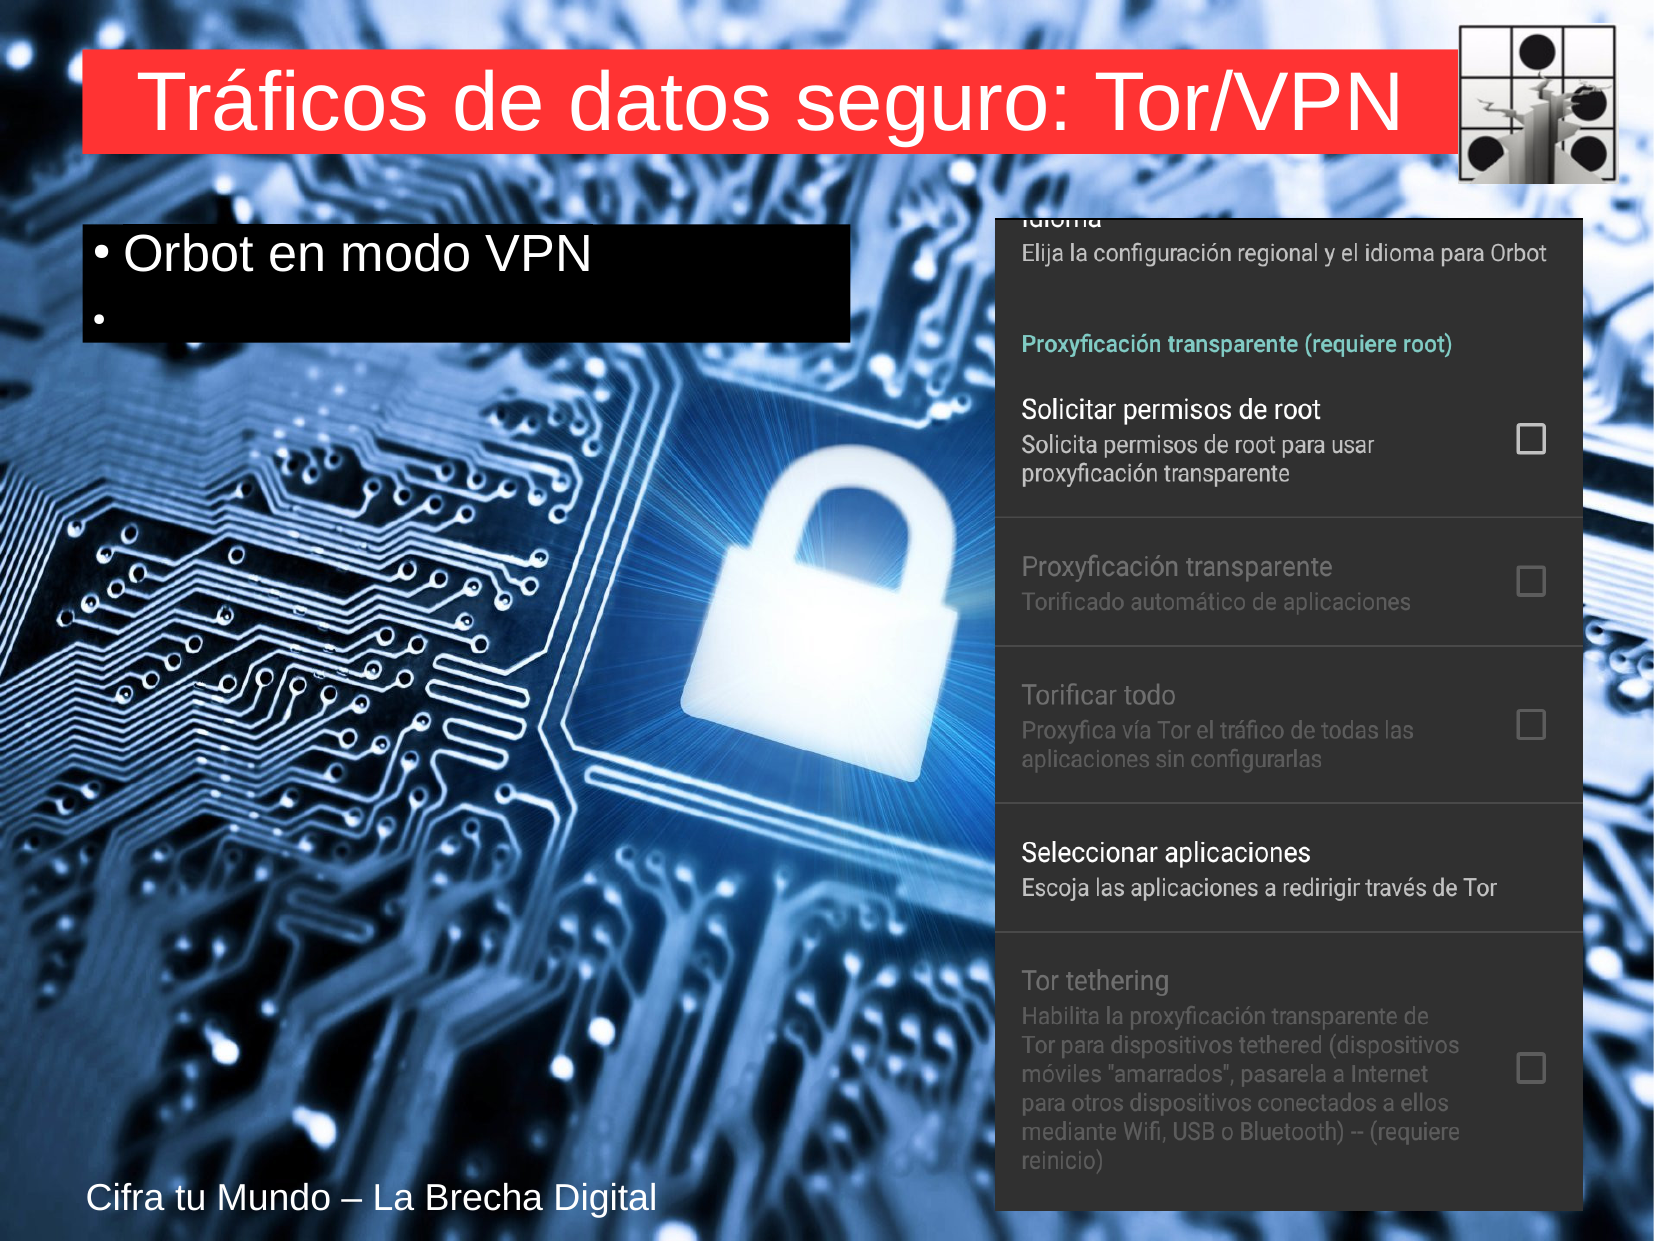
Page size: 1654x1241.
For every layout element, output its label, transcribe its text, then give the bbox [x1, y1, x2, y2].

list Orbot en modo VPN [82, 224, 851, 343]
title Tráficos de datos seguro: Tor/VPN [82, 49, 1458, 154]
picture [0, 0, 1654, 1241]
text_box Cifra tu Mundo – La Brecha Digital [70, 1169, 1453, 1226]
